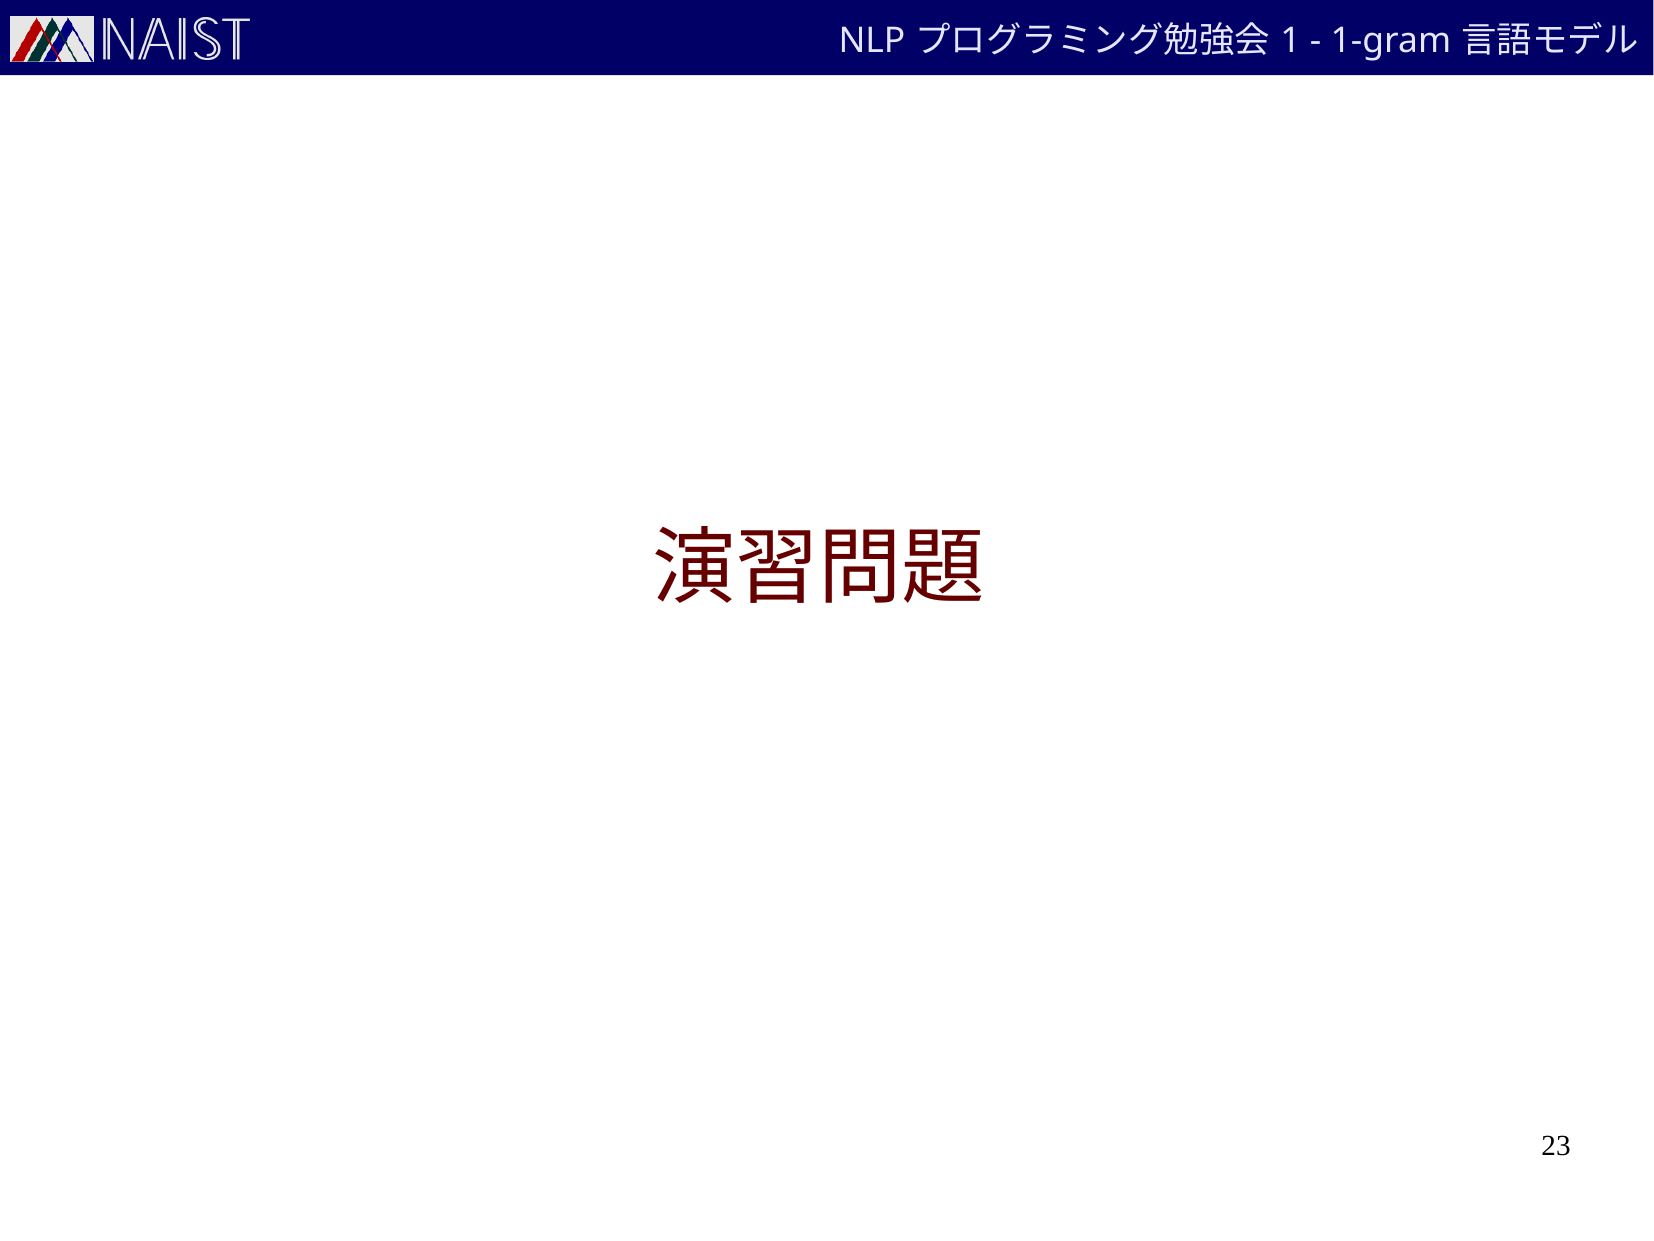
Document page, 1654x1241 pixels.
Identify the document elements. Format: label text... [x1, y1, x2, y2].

title 演習問題 [75, 465, 1564, 657]
picture [102, 17, 251, 60]
picture [10, 16, 94, 62]
